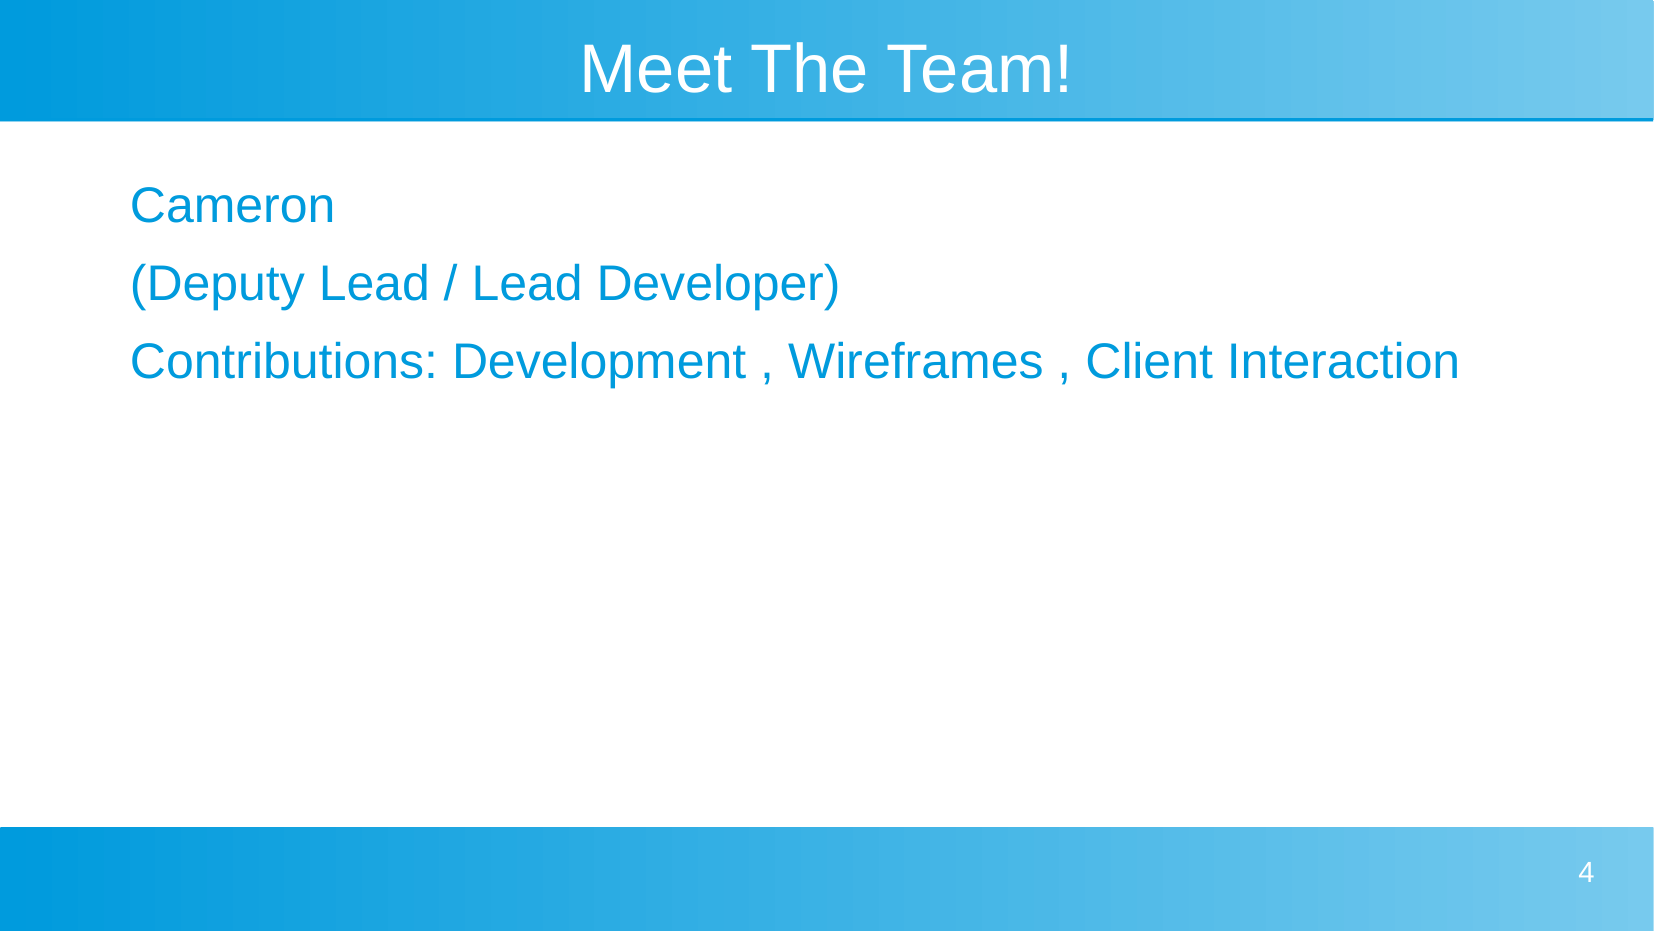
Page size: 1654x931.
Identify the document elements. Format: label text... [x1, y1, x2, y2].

list Cameron (Deputy Lead / Lead Developer) Contributions: Development , Wireframes , Client Interaction [59, 177, 1595, 768]
title Meet The Team! [59, 29, 1595, 108]
